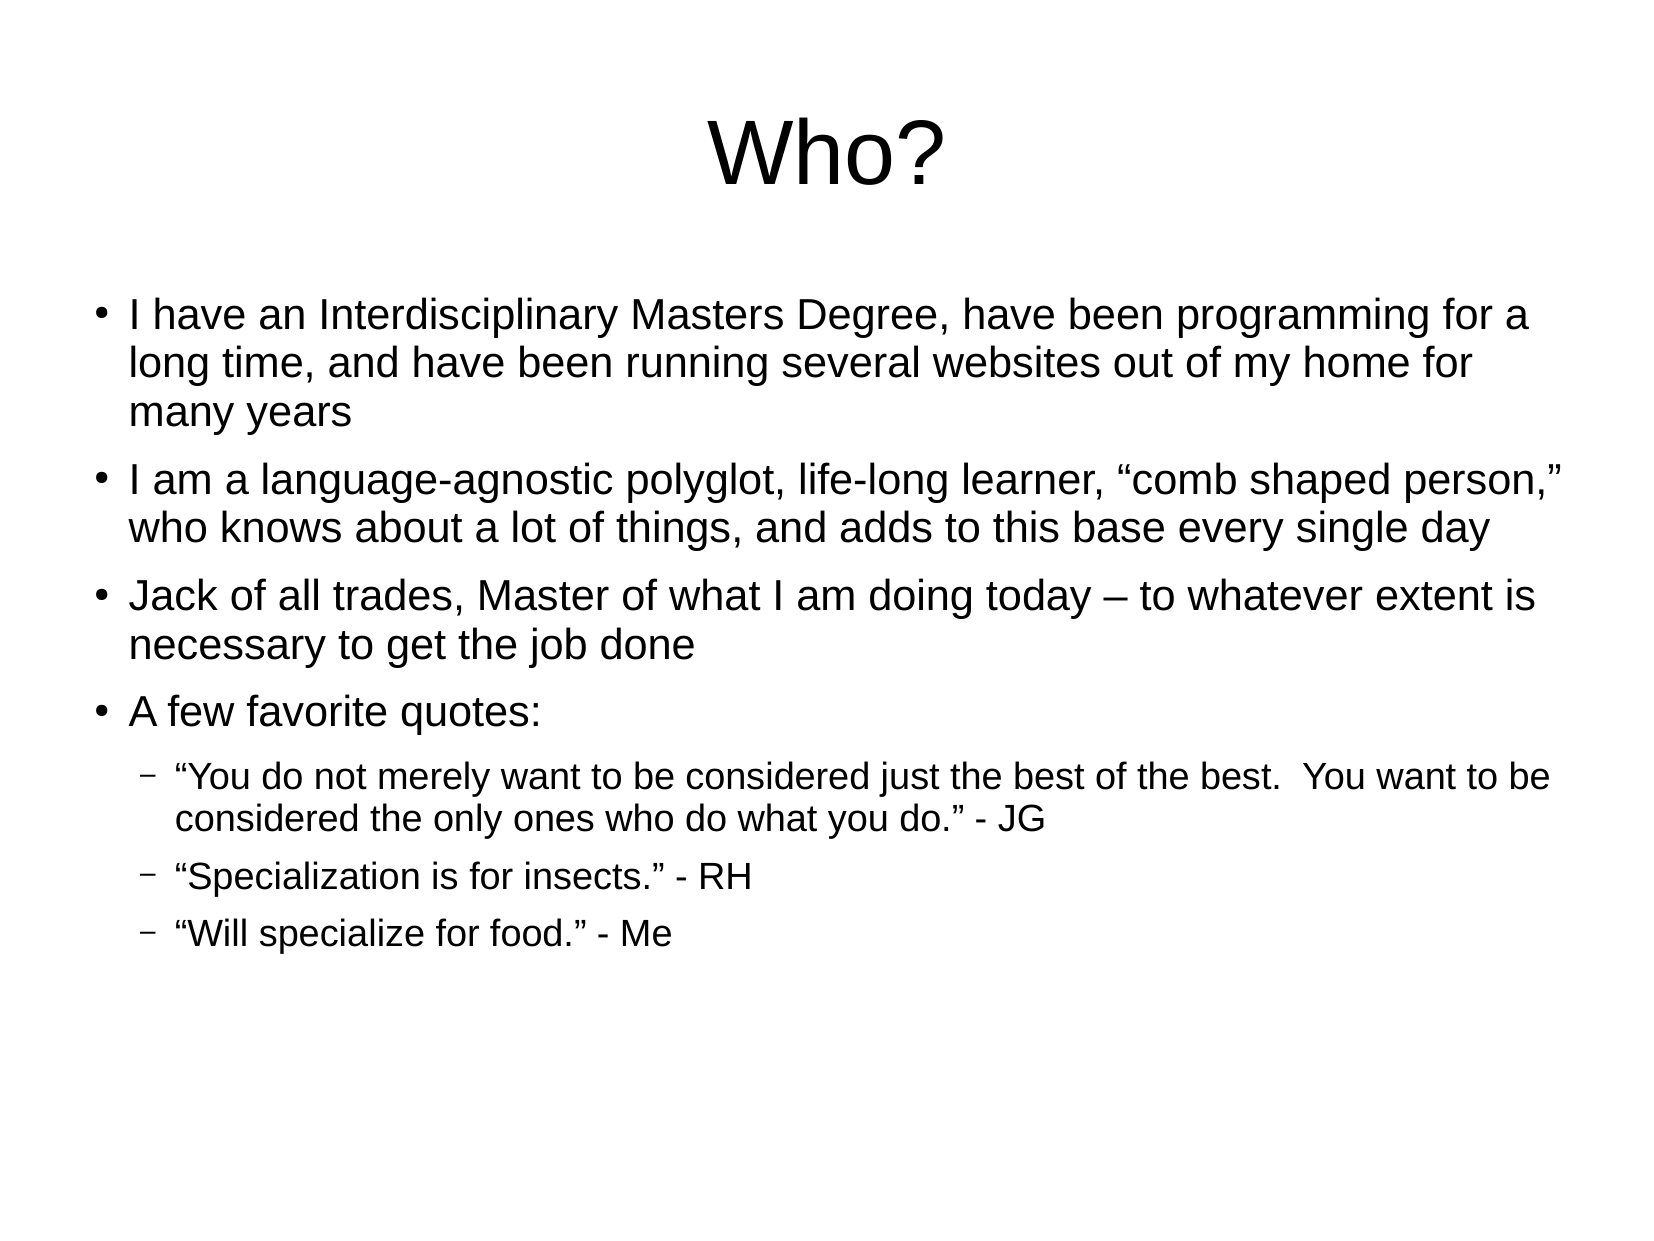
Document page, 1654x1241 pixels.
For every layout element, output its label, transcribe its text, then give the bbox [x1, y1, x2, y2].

list I have an Interdisciplinary Masters Degree, have been programming for a long time, and have been running several websites out of my home for many years I am a language-agnostic polyglot, life-long learner, “comb shaped person,” who knows about a lot of things, and adds to this base every single day Jack of all trades, Master of what I am doing today – to whatever extent is necessary to get the job done A few favorite quotes: “You do not merely want to be considered just the best of the best. You want to be considered the only ones who do what you do.” - JG “Specialization is for insects.” - RH “Will specialize for food.” - Me [82, 290, 1571, 1010]
title Who? [82, 49, 1571, 257]
